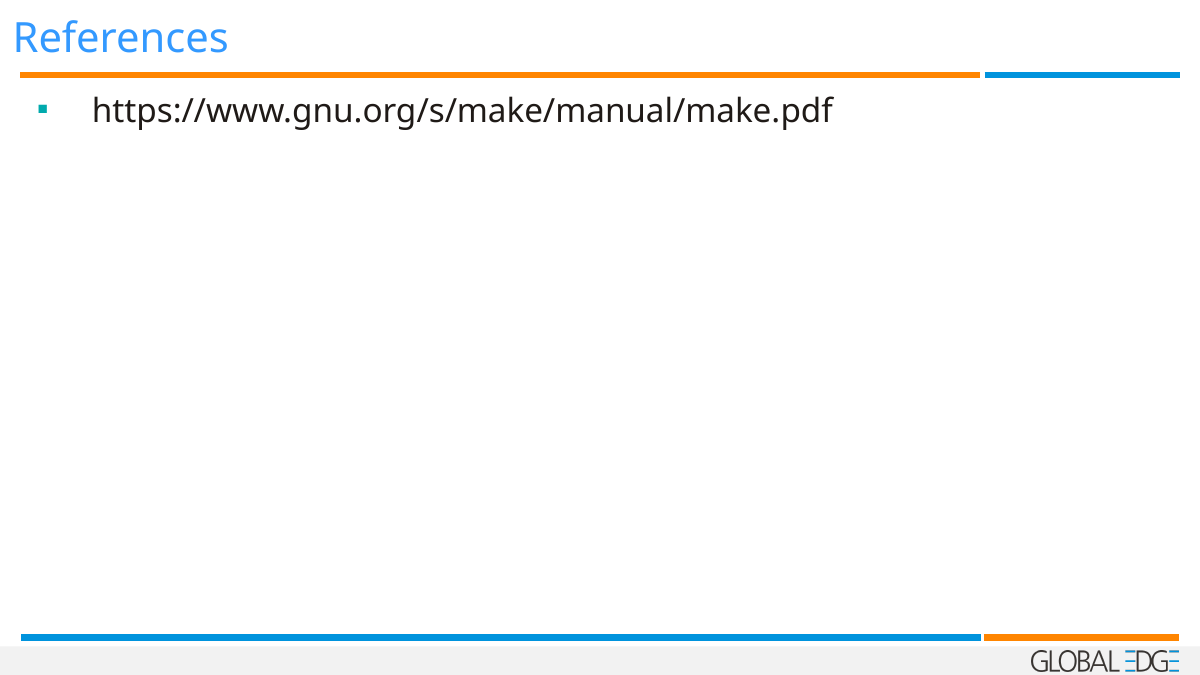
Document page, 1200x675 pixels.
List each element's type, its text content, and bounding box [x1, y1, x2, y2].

list https://www.gnu.org/s/make/manual/make.pdf [21, 86, 1123, 627]
title References [12, 9, 1088, 63]
picture [1031, 650, 1179, 672]
